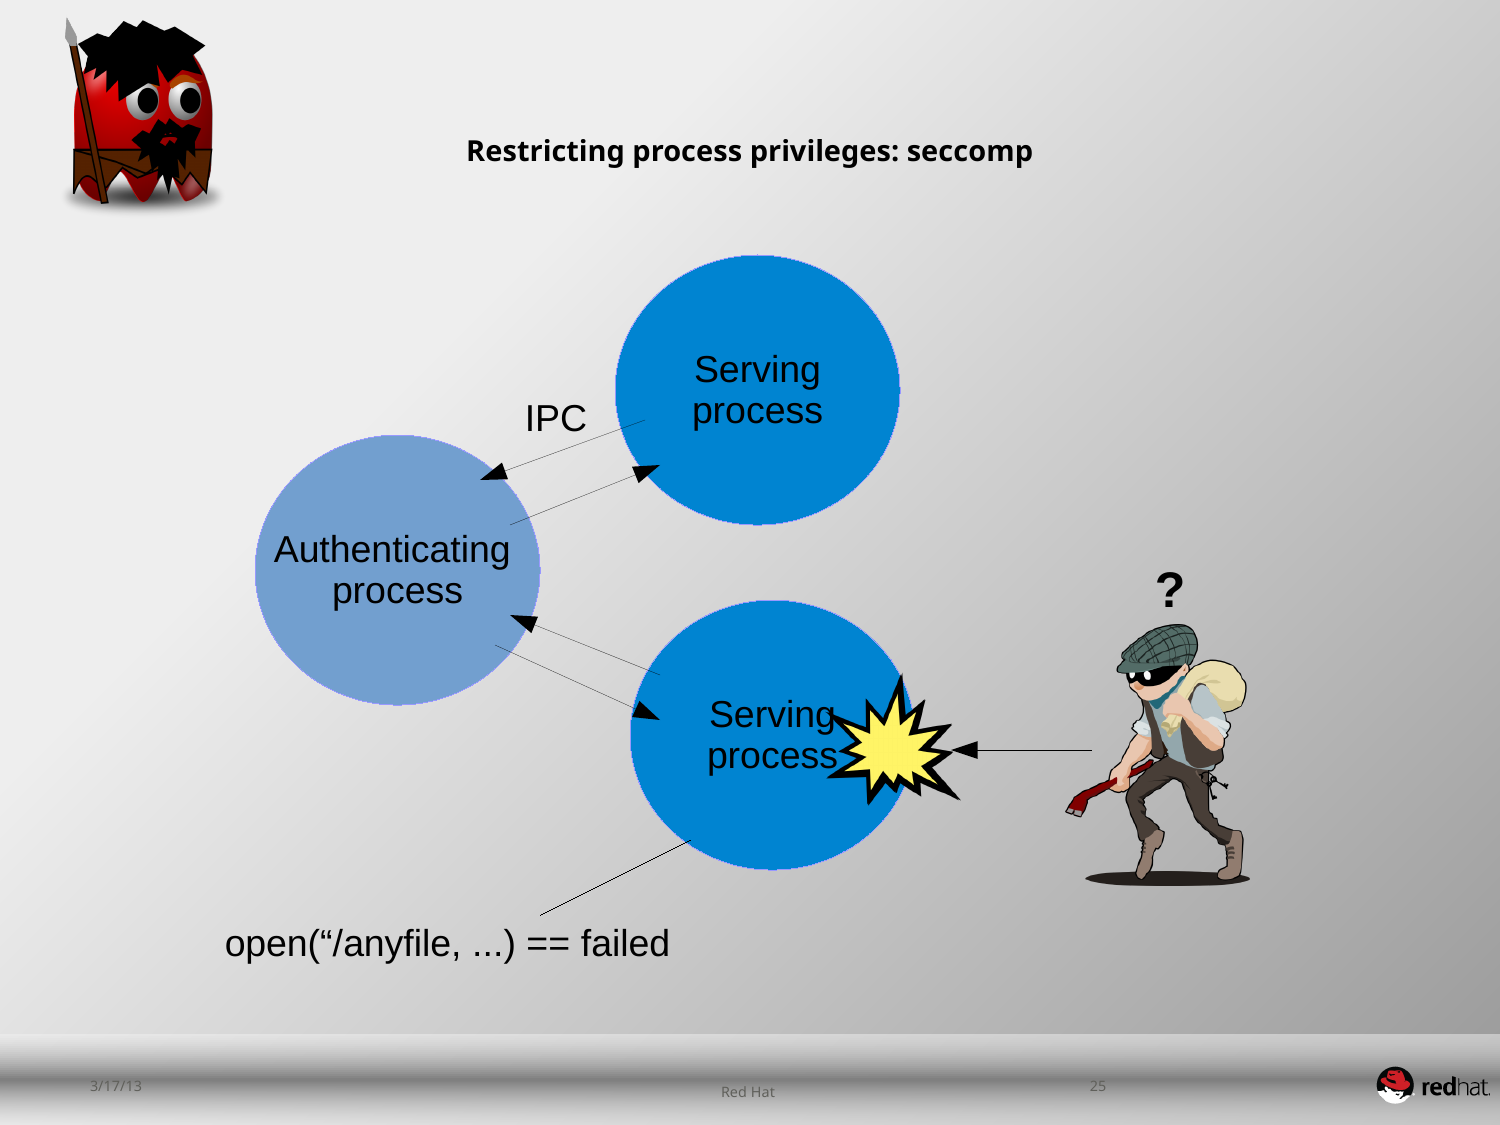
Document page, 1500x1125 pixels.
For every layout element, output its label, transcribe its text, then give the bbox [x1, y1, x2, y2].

footer Red Hat [300, 1065, 1200, 1110]
text_box Serving process [630, 600, 899, 871]
slide_number 3/17/13 [75, 1051, 425, 1112]
picture [825, 672, 961, 806]
text_box ? [1140, 555, 1231, 626]
text_box open(“/anyfile, ...) == failed [210, 915, 841, 1014]
picture [1364, 1057, 1500, 1110]
text_box Serving process [615, 254, 901, 526]
picture [1065, 624, 1250, 886]
slide_number <number> [1074, 1051, 1337, 1112]
list [74, 209, 1425, 1012]
text_box Authenticating process [255, 435, 541, 706]
title Restricting process privileges: seccomp [226, 22, 1426, 188]
text_box IPC [510, 389, 646, 496]
picture [60, 14, 226, 219]
